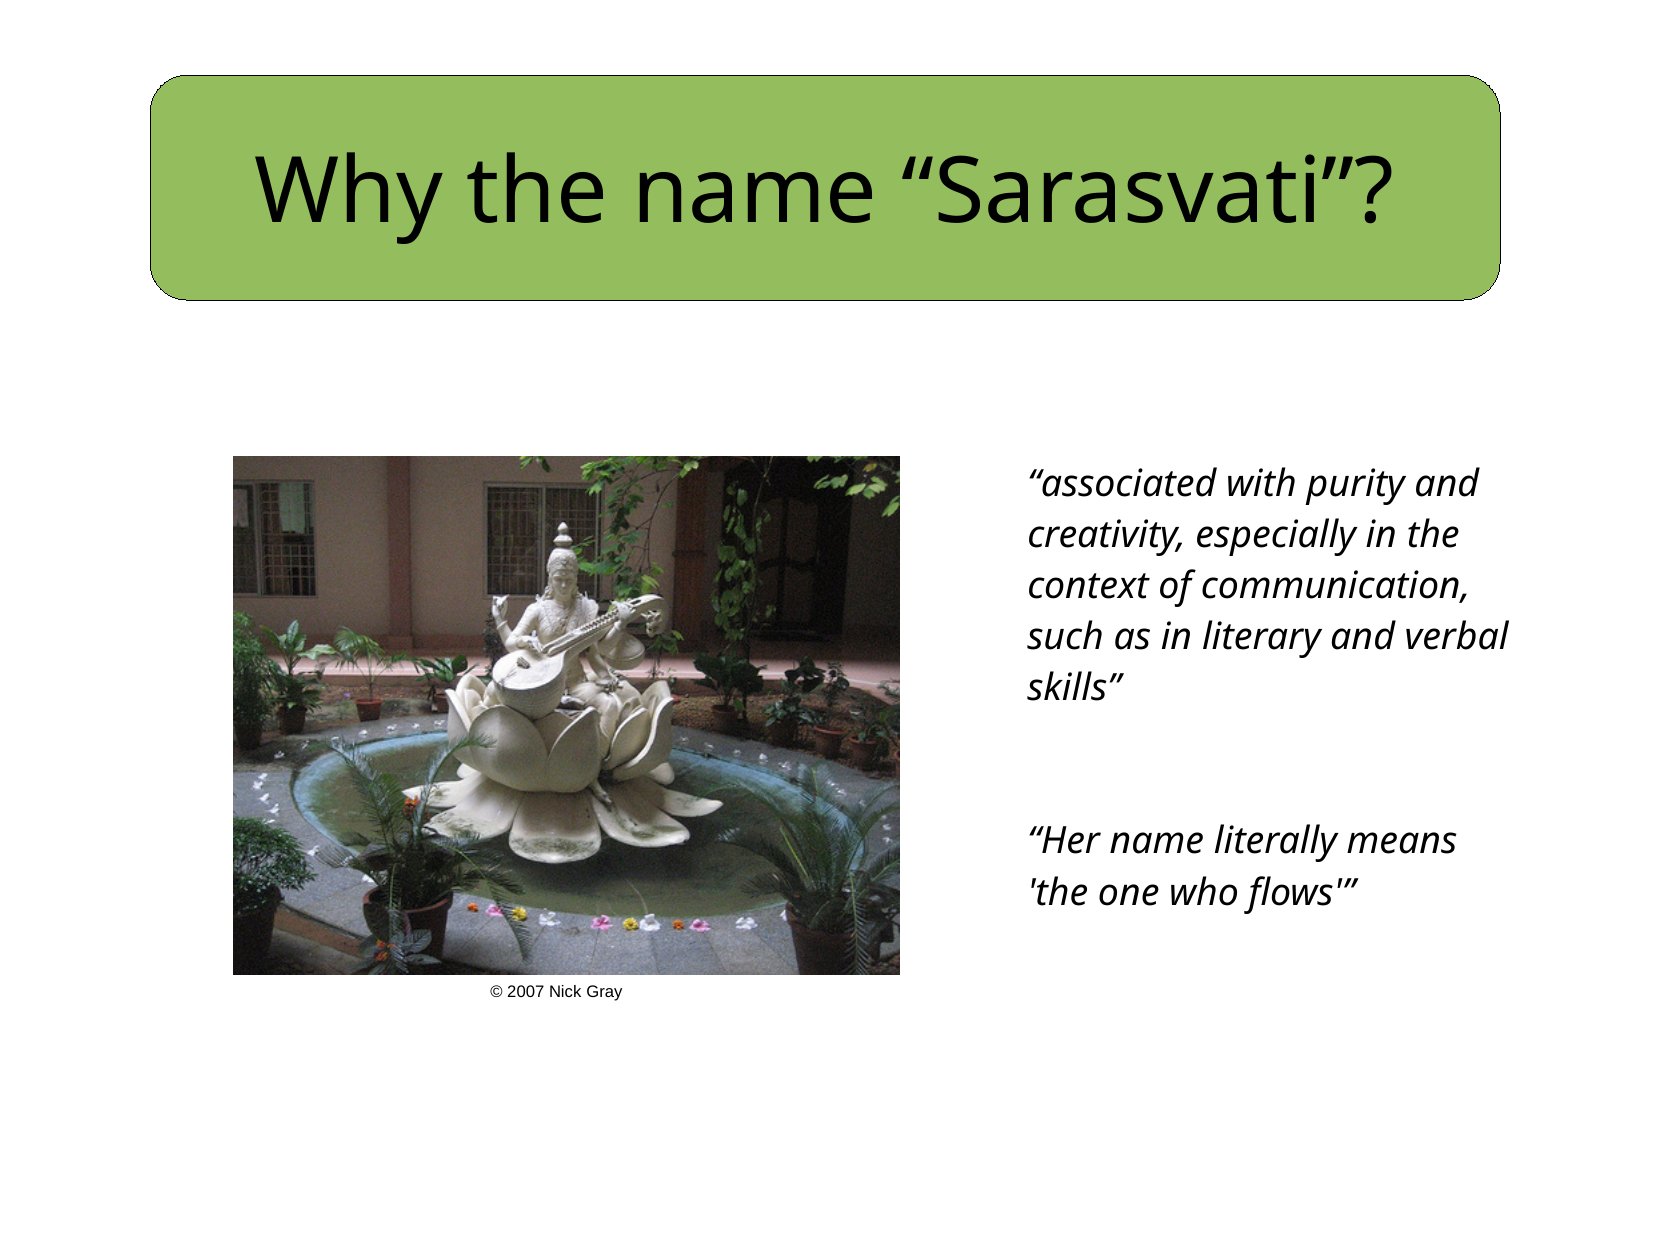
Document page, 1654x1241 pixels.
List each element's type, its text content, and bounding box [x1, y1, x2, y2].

picture [233, 456, 901, 976]
text_box Why the name “Sarasvati”? [150, 75, 1501, 301]
text_box © 2007 Nick Gray [475, 975, 638, 1009]
text_box “associated with purity and creativity, especially in the context of communication, such as in literary and verbal skills” “Her name literally means 'the one who flows'” [1012, 449, 1538, 913]
